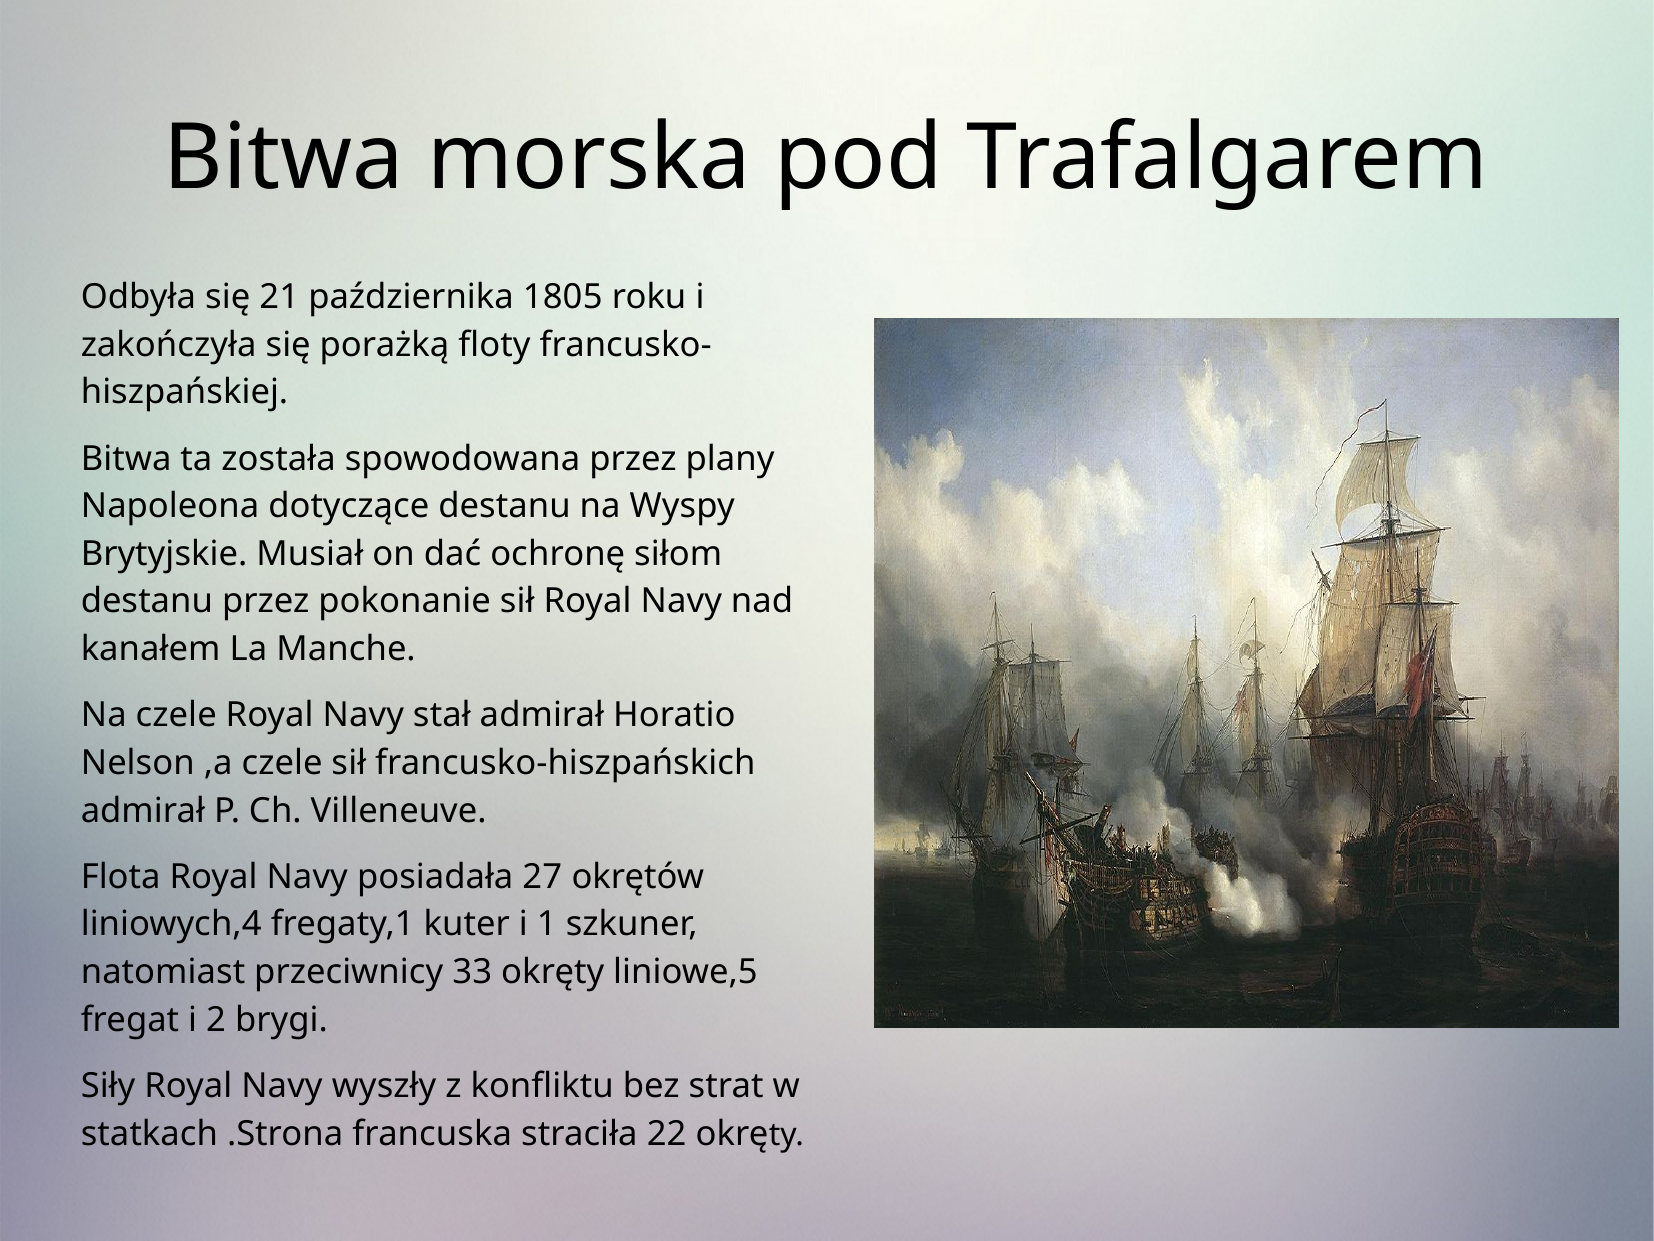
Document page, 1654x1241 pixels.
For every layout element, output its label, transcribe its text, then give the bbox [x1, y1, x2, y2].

title Bitwa morska pod Trafalgarem [82, 49, 1571, 257]
list Odbyła się 21 października 1805 roku i zakończyła się porażką floty francusko-hiszpańskiej. Bitwa ta została spowodowana przez plany Napoleona dotyczące destanu na Wyspy Brytyjskie. Musiał on dać ochronę siłom destanu przez pokonanie sił Royal Navy nad kanałem La Manche. Na czele Royal Navy stał admirał Horatio Nelson ,a czele sił francusko-hiszpańskich admirał P. Ch. Villeneuve. Flota Royal Navy posiadała 27 okrętów liniowych,4 fregaty,1 kuter i 1 szkuner, natomiast przeciwnicy 33 okręty liniowe,5 fregat i 2 brygi. Siły Royal Navy wyszły z konfliktu bez strat w statkach .Strona francuska straciła 22 okręty. [35, 271, 839, 1170]
picture [0, 0, 1654, 1241]
